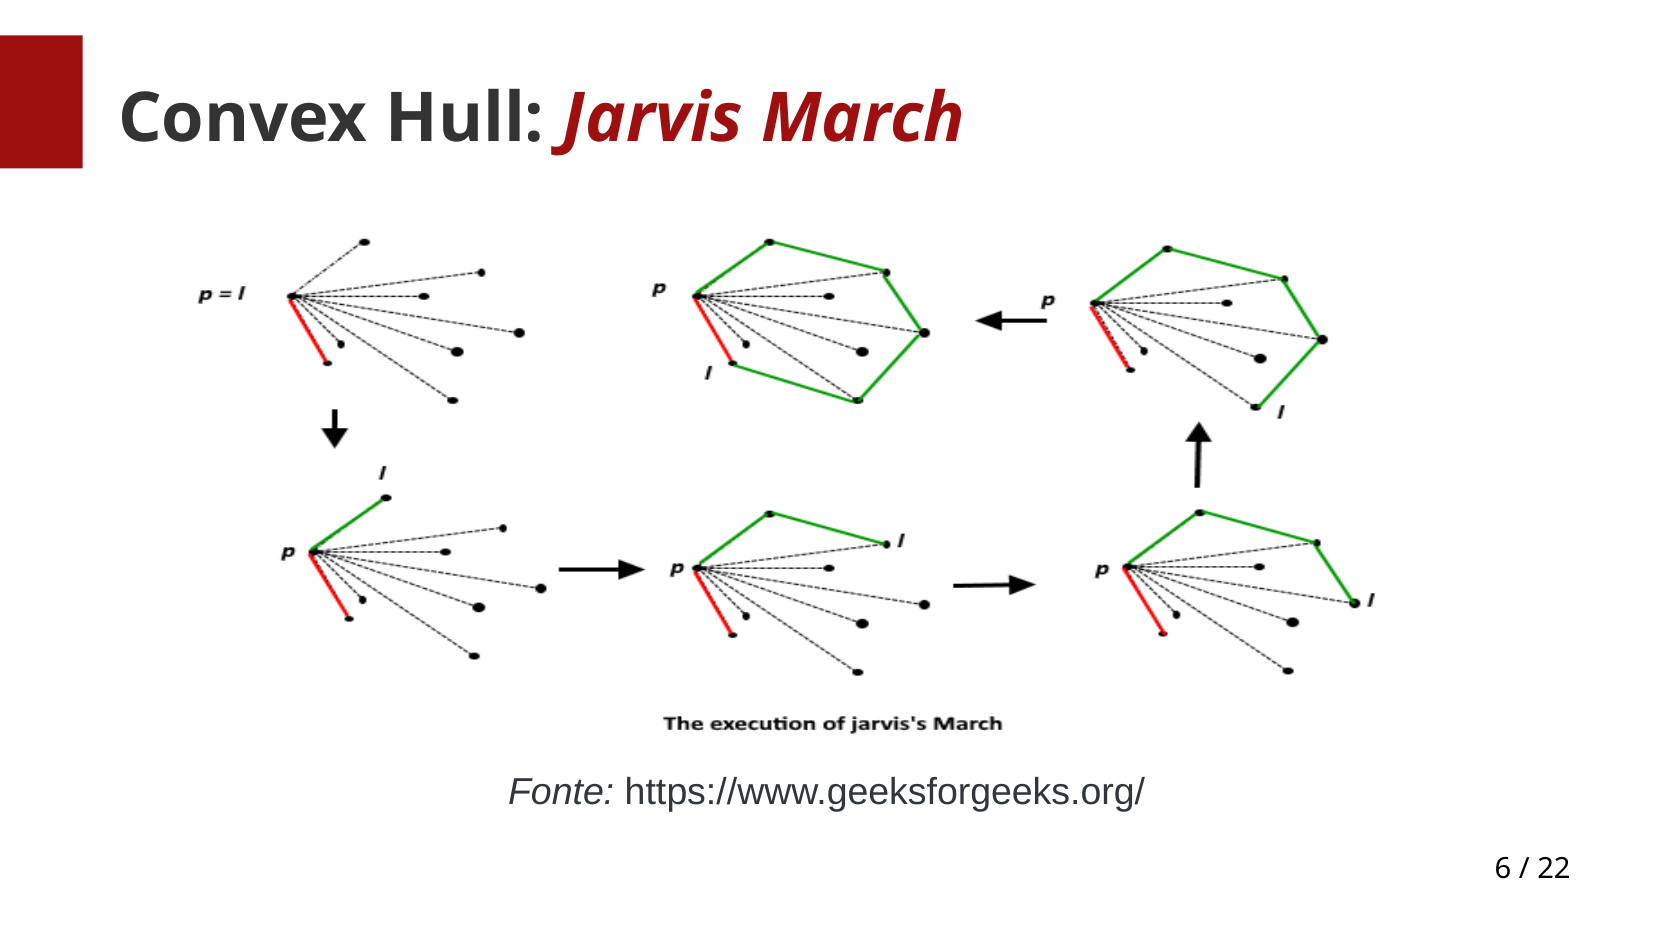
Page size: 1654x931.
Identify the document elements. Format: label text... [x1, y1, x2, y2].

picture [165, 212, 1474, 753]
text_box Fonte: https://www.geeksforgeeks.org/ [0, 763, 1654, 821]
title Convex Hull: Jarvis March [118, 37, 1571, 193]
